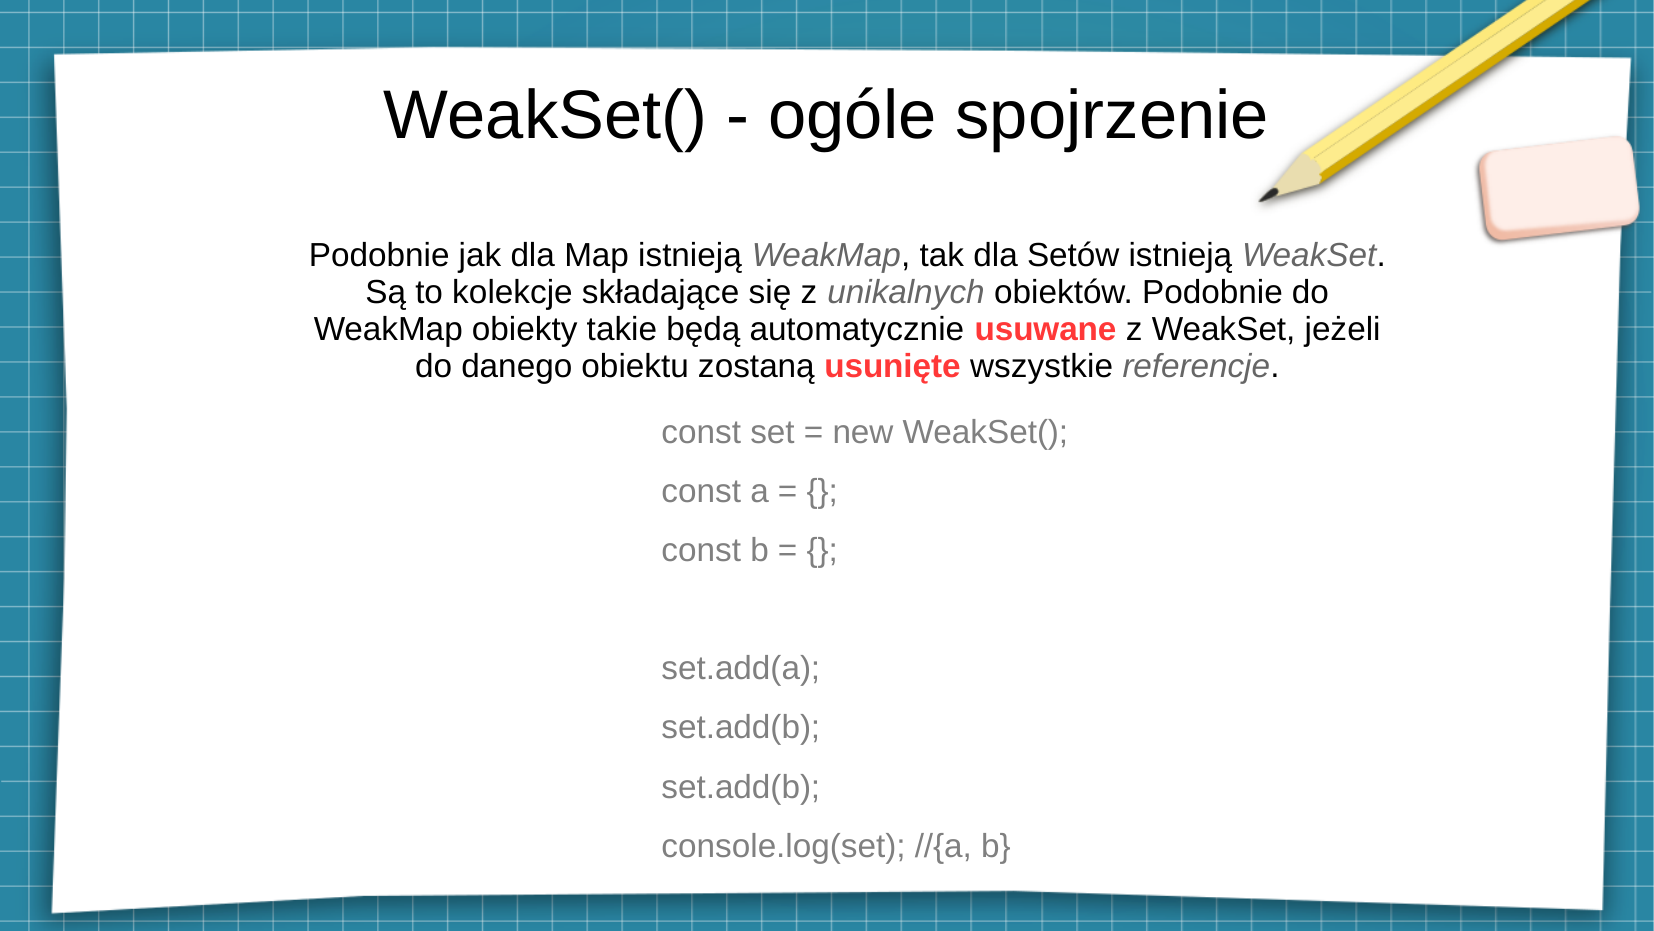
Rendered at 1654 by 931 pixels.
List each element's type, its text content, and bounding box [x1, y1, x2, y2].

title WeakSet() - ogóle spojrzenie [82, 37, 1571, 193]
picture [0, 0, 1654, 931]
list const set = new WeakSet(); const a = {}; const b = {}; set.add(a); set.add(b); set.add(b); console.log(set); //{a, b} [590, 413, 1093, 931]
list Podobnie jak dla Map istnieją WeakMap, tak dla Setów istnieją WeakSet. Są to kolekcje składające się z unikalnych obiektów. Podobnie do WeakMap obiekty takie będą automatycznie usuwane z WeakSet, jeżeli do danego obiektu zostaną usunięte wszystkie referencje. [236, 236, 1388, 502]
